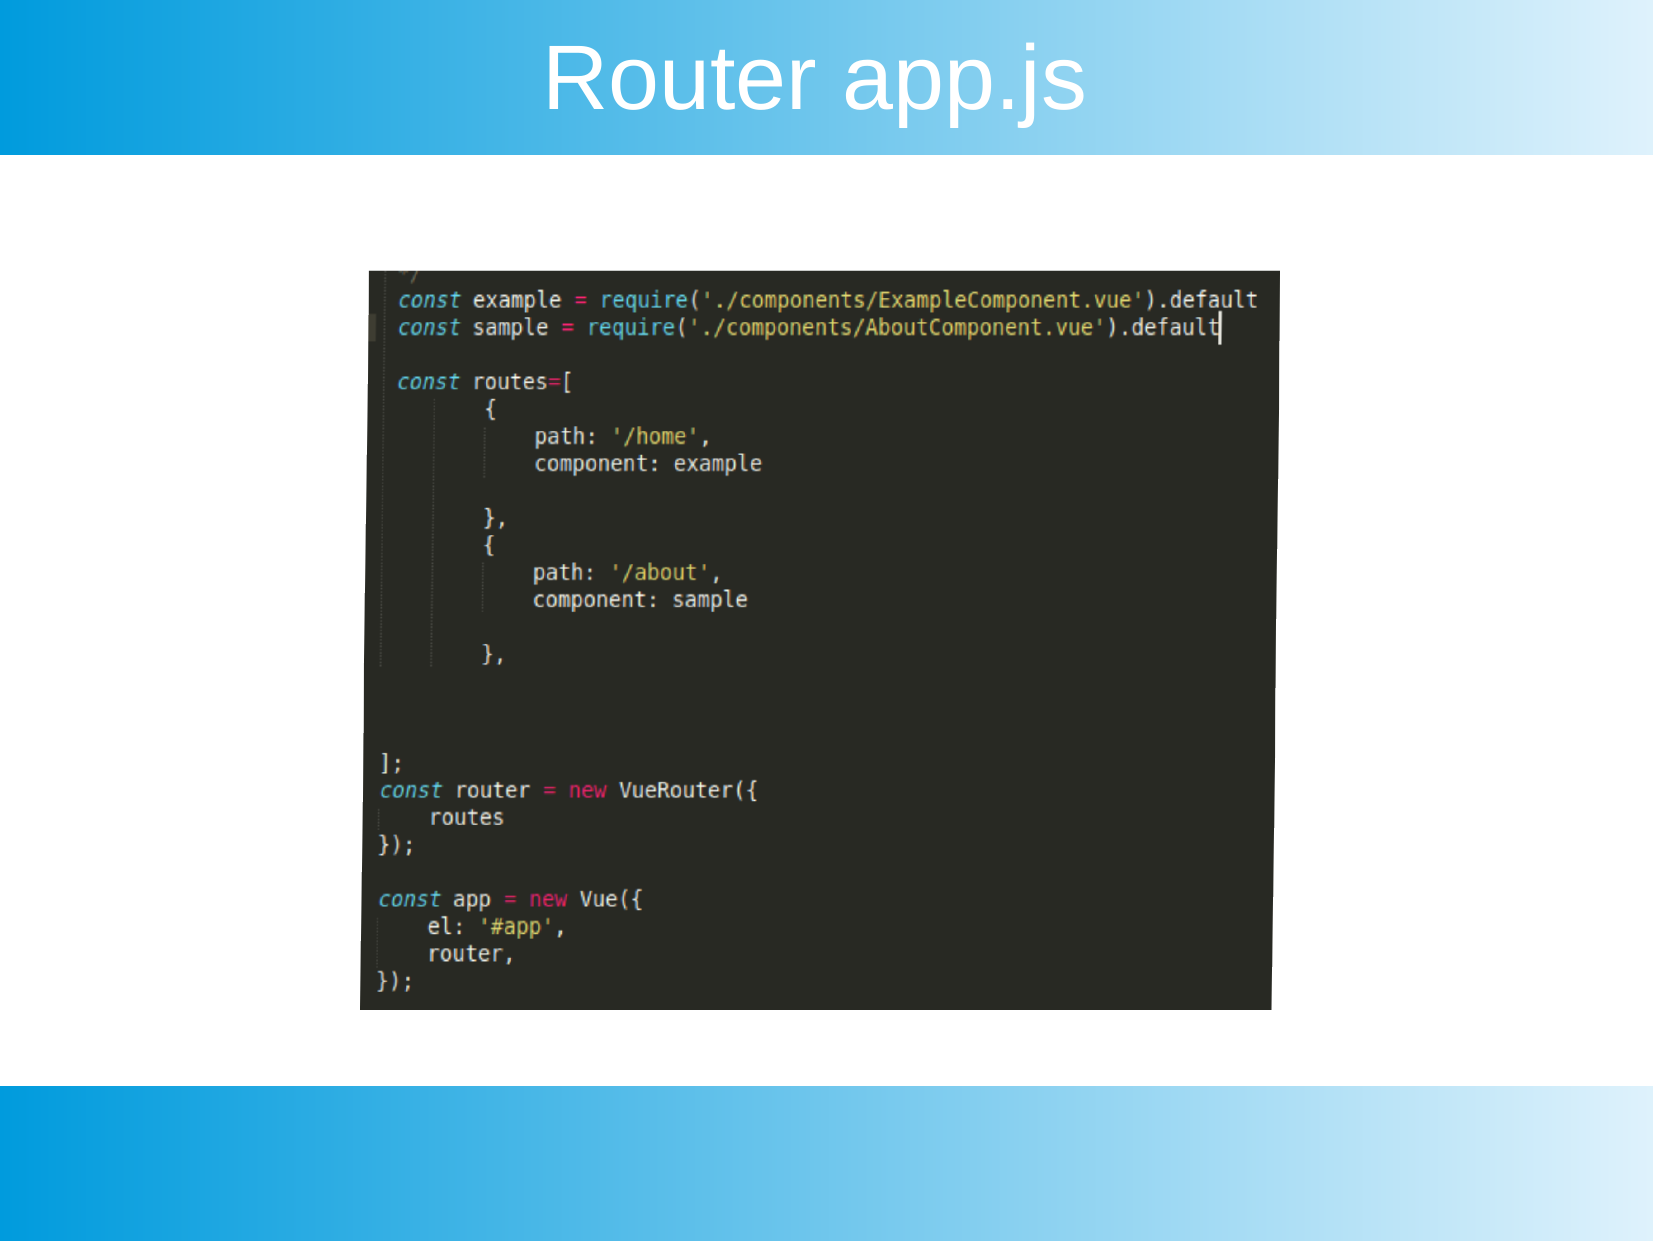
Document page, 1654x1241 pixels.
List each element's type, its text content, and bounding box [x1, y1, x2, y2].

picture [359, 270, 1280, 1010]
title Router app.js [59, 23, 1571, 132]
